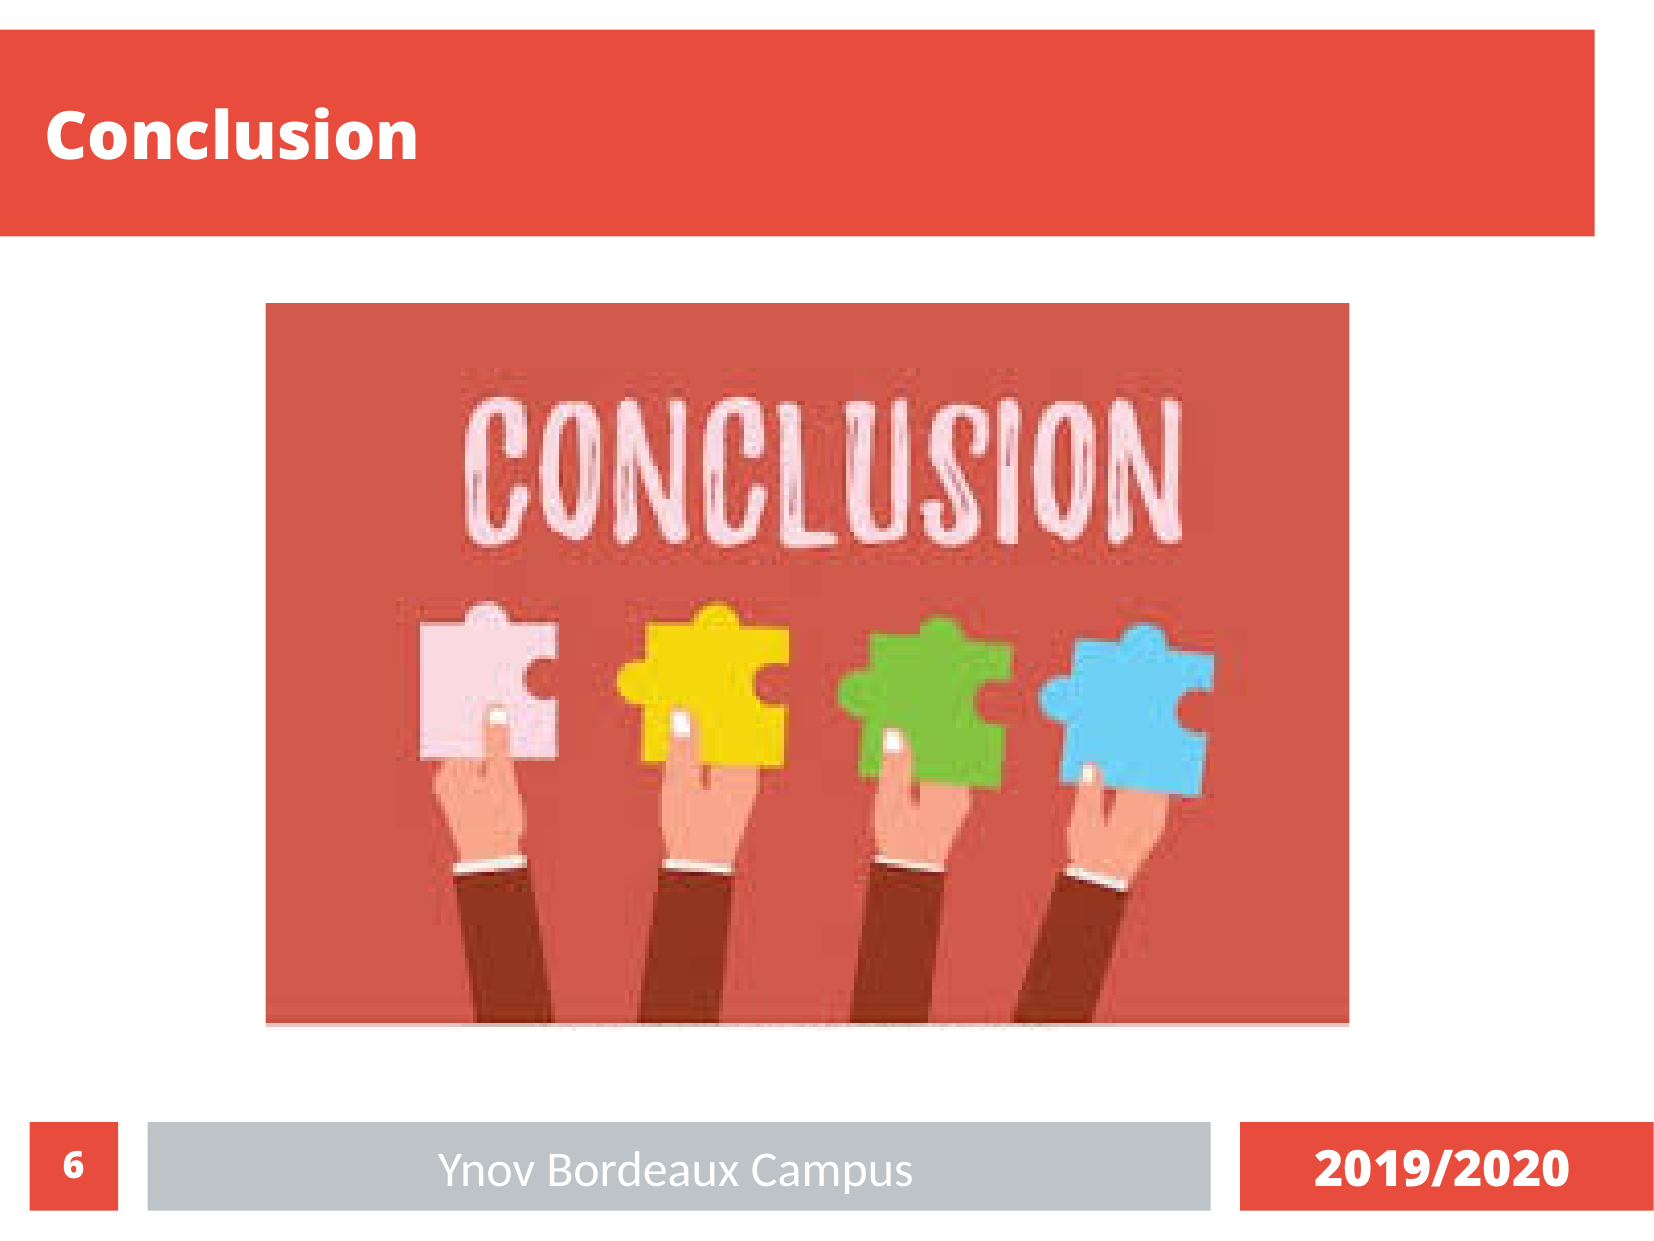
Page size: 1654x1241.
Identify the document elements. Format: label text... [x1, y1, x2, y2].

text_box [29, 1122, 119, 1211]
text_box Ynov Bordeaux Campus [153, 1128, 1199, 1205]
picture [265, 303, 1350, 1031]
text_box Conclusion [29, 85, 1527, 344]
text_box 2019/2020 [1247, 1128, 1639, 1205]
